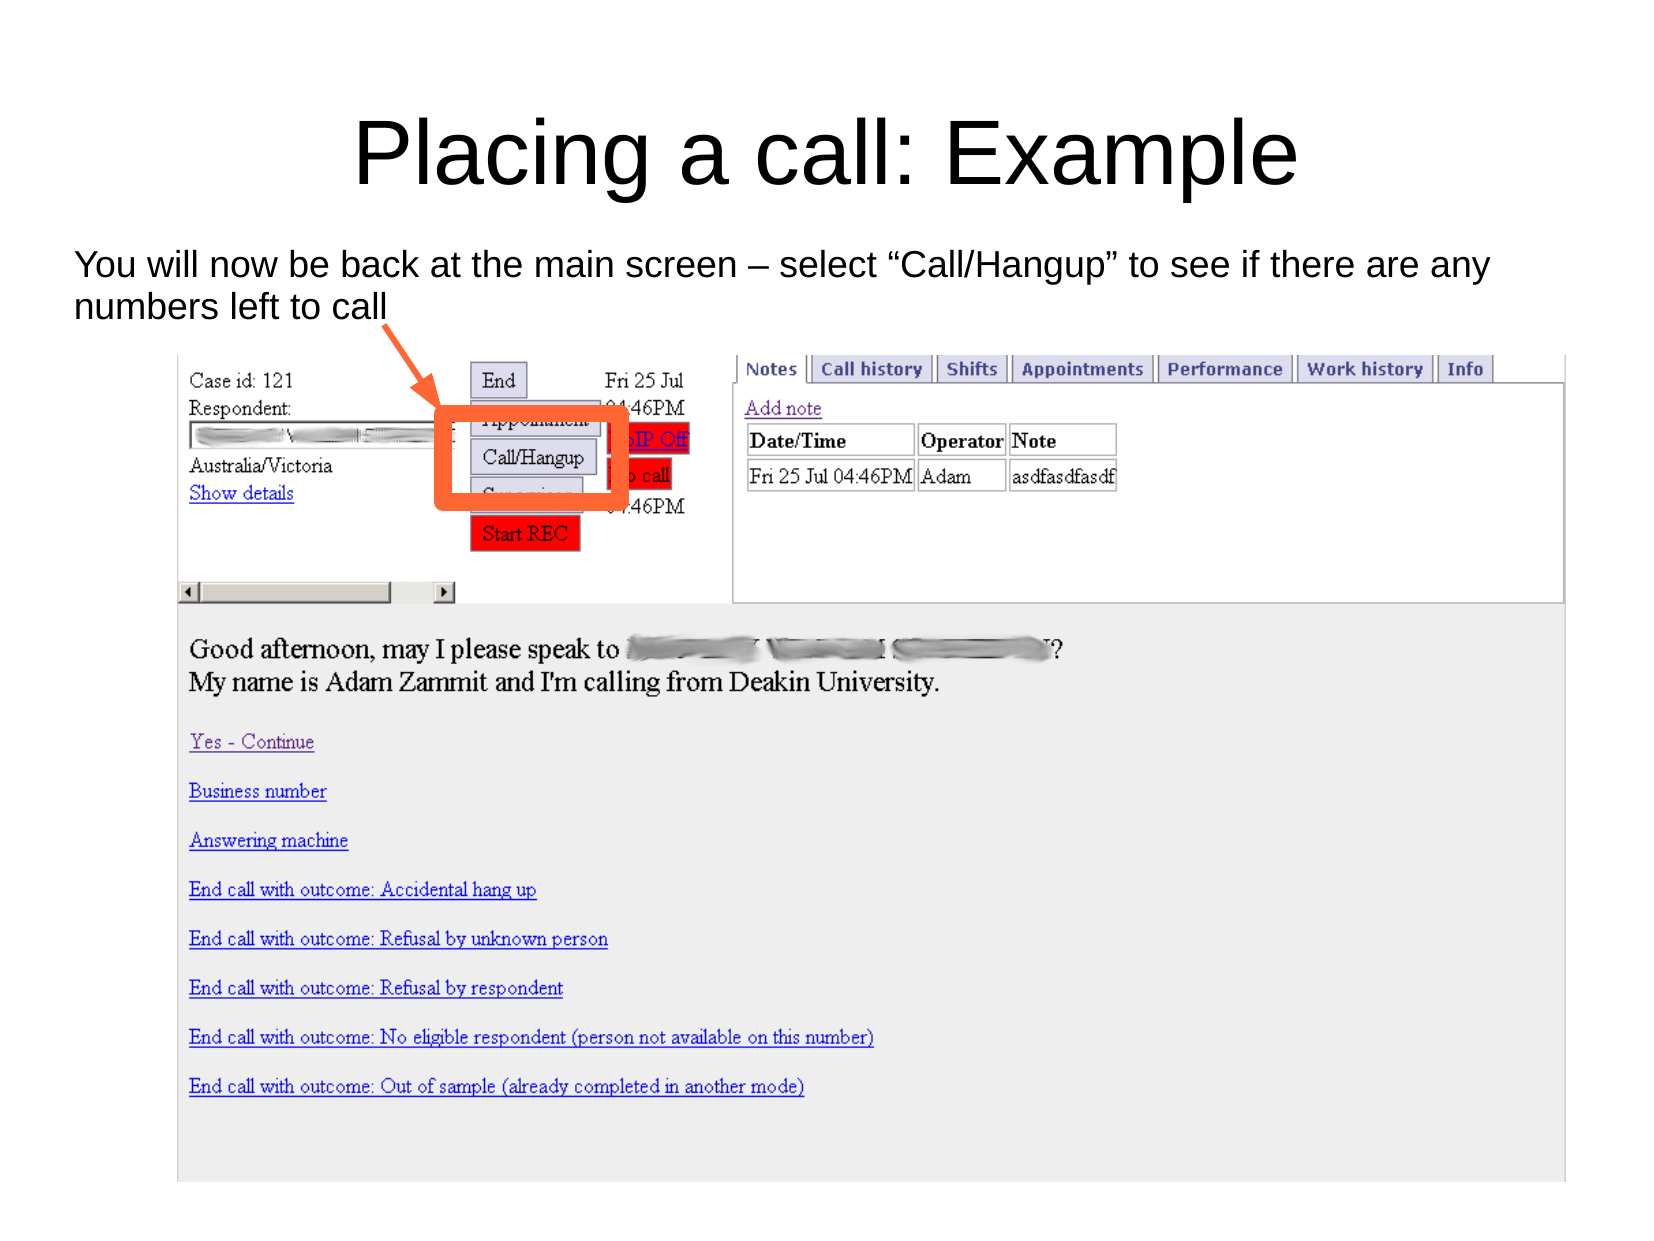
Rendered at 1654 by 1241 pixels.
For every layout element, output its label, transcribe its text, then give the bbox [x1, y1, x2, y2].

title Placing a call: Example [82, 56, 1571, 250]
text_box You will now be back at the main screen – select “Call/Hangup” to see if there are any numbers left to call [59, 236, 1565, 378]
picture [452, 422, 611, 493]
picture [177, 355, 1566, 1182]
